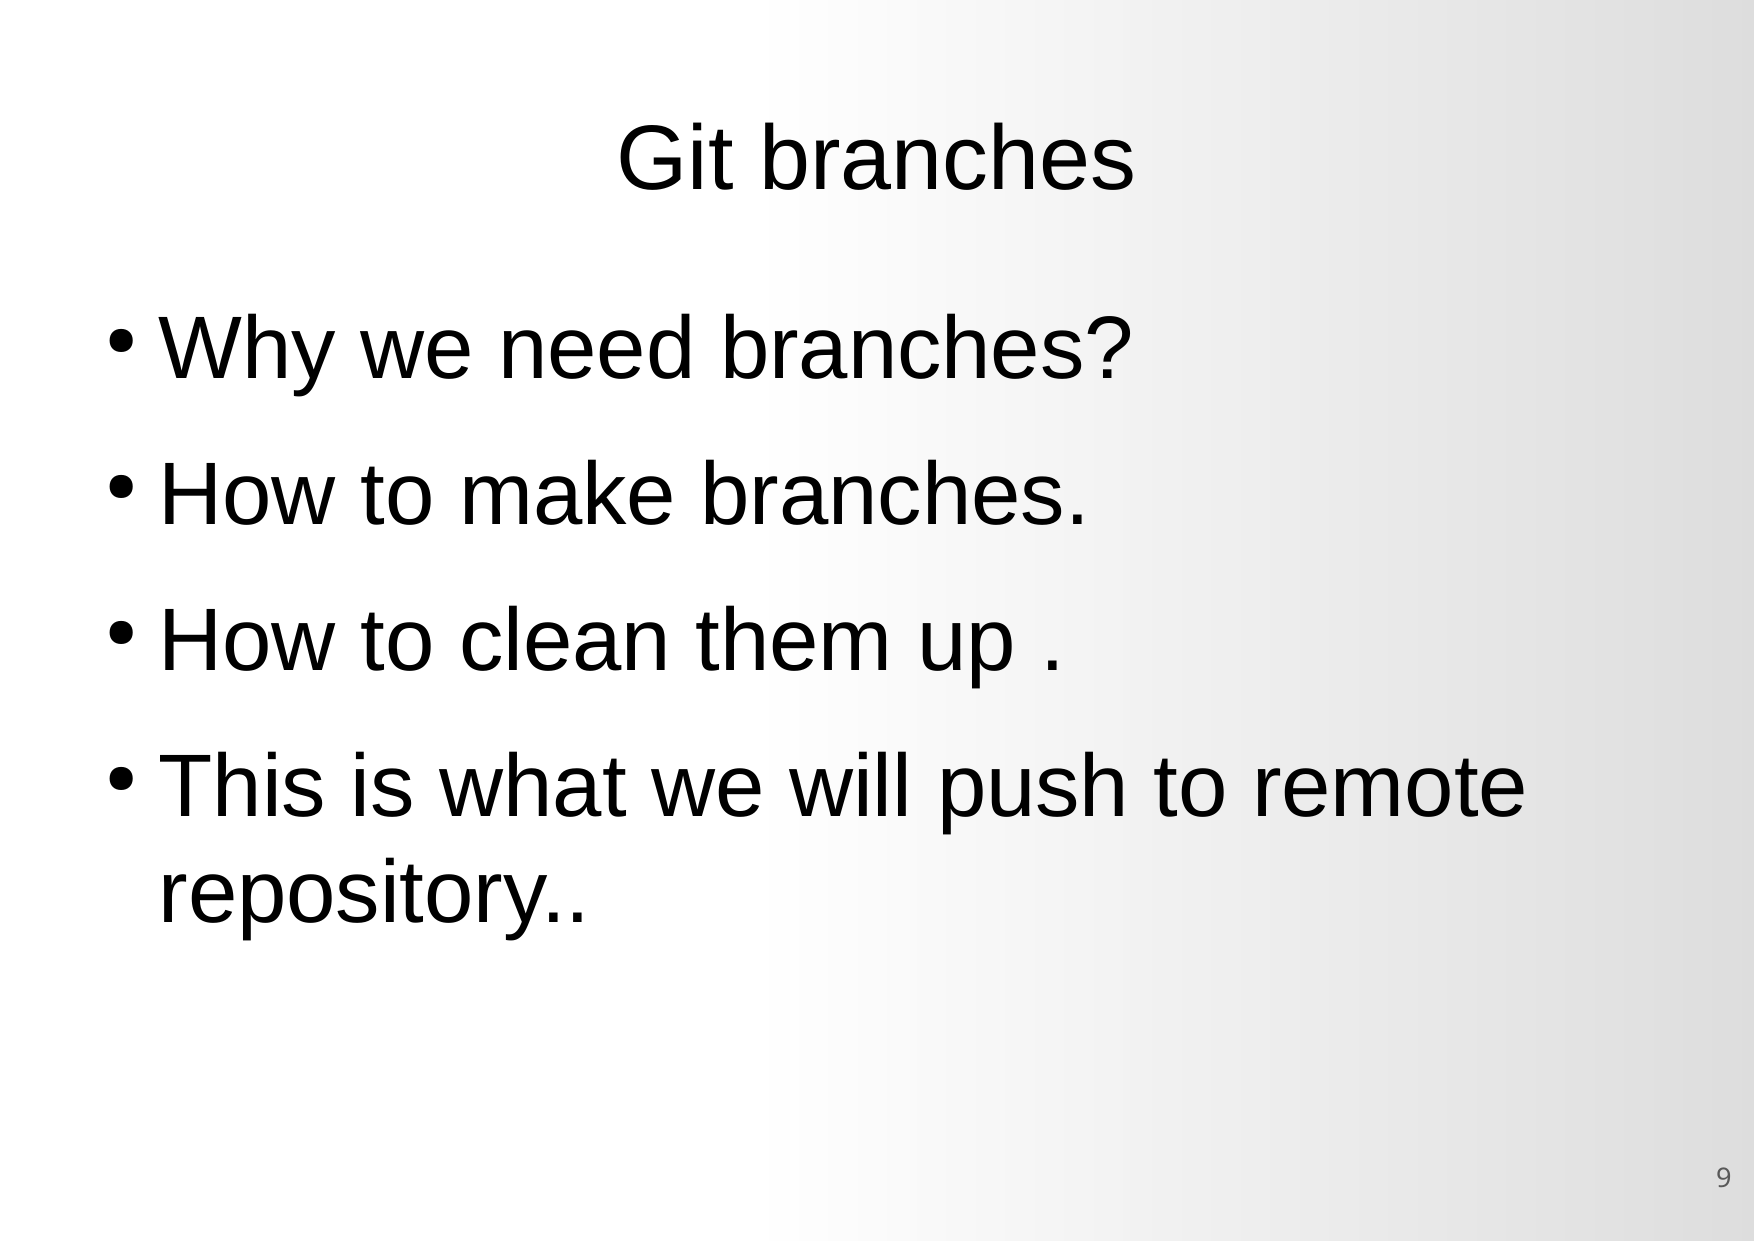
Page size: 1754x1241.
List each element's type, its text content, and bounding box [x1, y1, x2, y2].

slide_number <number> [1641, 1145, 1747, 1241]
title Git branches [87, 49, 1667, 257]
list Why we need branches? How to make branches. How to clean them up . This is what we will push to remote repository.. [87, 290, 1667, 1010]
